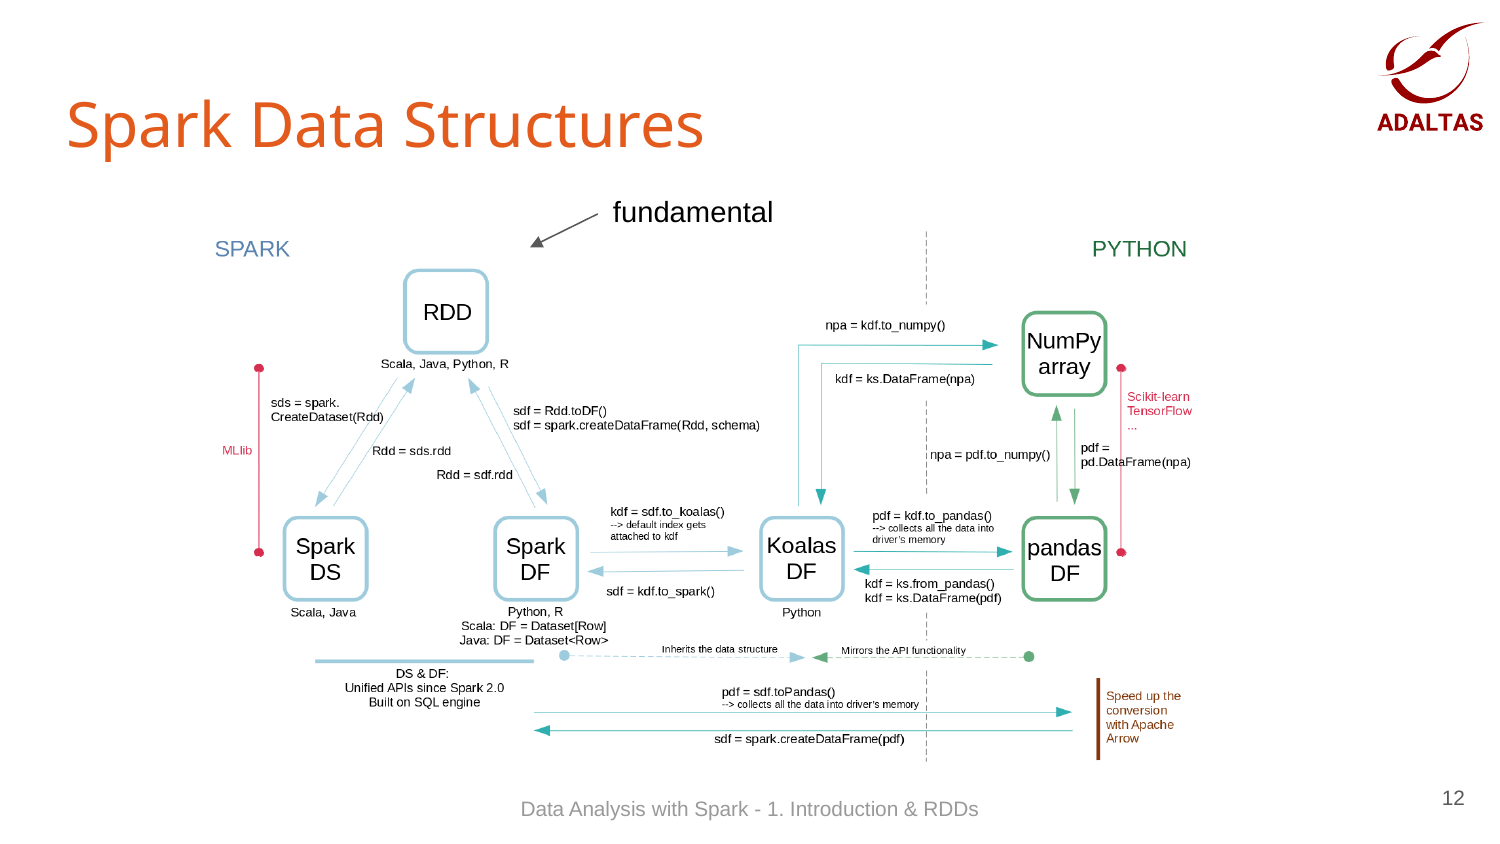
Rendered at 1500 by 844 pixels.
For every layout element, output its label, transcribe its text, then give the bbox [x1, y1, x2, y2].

slide_number <number> [1389, 764, 1480, 830]
text_box fundamental [597, 178, 871, 231]
picture [202, 227, 1198, 768]
text_box Data Analysis with Spark - 1. Introduction & RDDs [480, 781, 1020, 830]
title Spark Data Structures [51, 59, 1184, 154]
